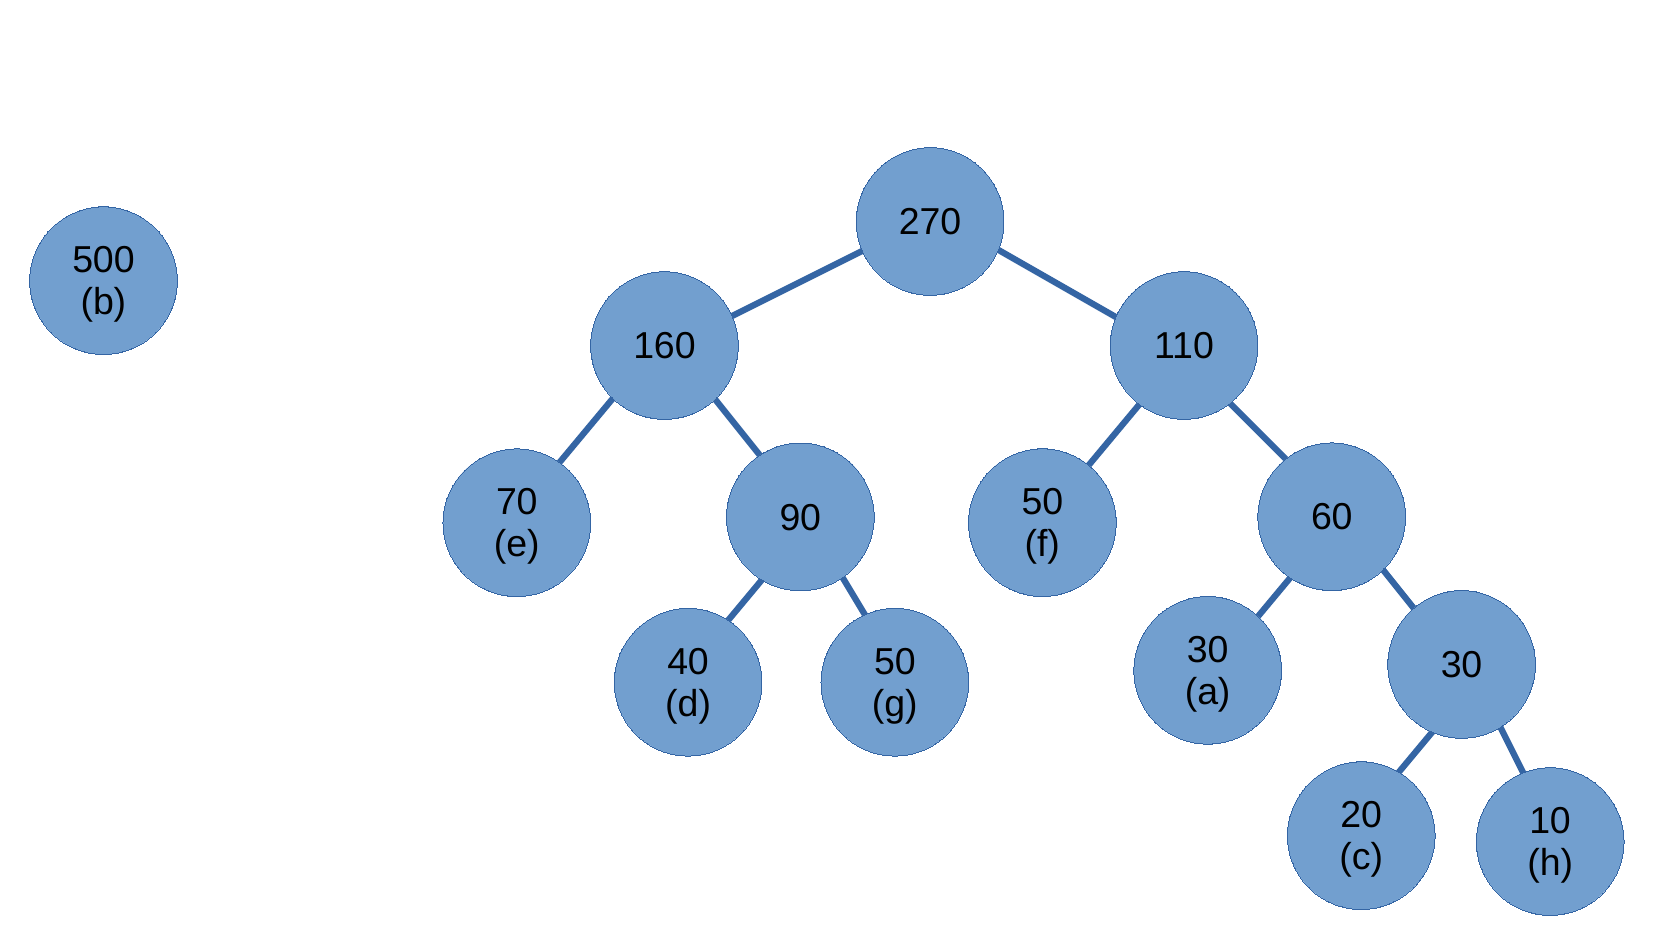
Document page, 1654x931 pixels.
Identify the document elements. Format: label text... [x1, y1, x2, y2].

text_box 70 (e) [442, 448, 591, 597]
text_box 110 [1110, 271, 1258, 420]
text_box 160 [590, 271, 739, 420]
text_box 20 (c) [1287, 761, 1436, 910]
text_box 500 (b) [29, 206, 178, 355]
text_box 50 (g) [820, 608, 969, 757]
text_box 90 [726, 443, 875, 591]
text_box 270 [856, 147, 1004, 296]
text_box 50 (f) [968, 448, 1117, 597]
text_box 40 (d) [614, 608, 762, 757]
text_box 30 (a) [1133, 596, 1282, 745]
text_box 30 [1387, 590, 1536, 739]
text_box 60 [1257, 442, 1406, 591]
text_box 10 (h) [1476, 767, 1625, 916]
